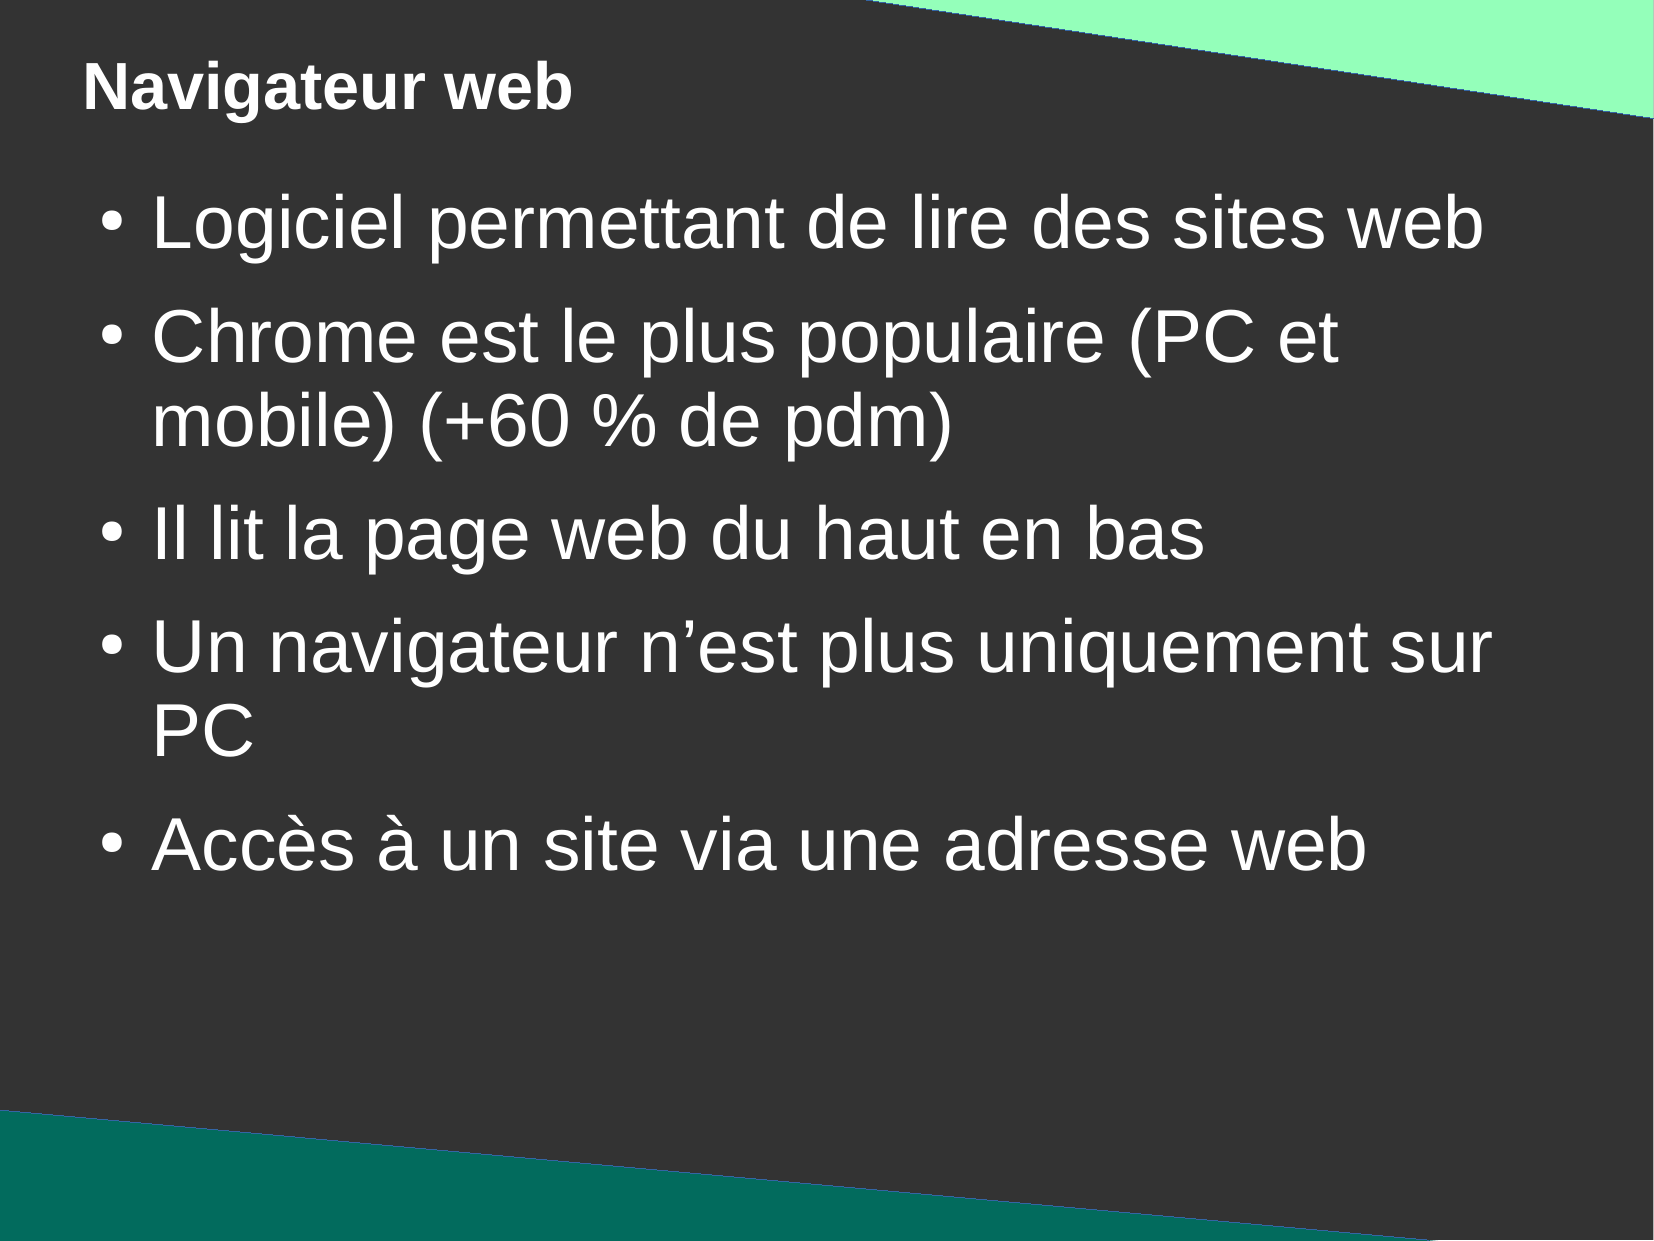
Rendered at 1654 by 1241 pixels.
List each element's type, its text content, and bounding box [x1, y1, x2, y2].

title Navigateur web [82, 49, 1571, 152]
list Logiciel permettant de lire des sites web Chrome est le plus populaire (PC et mobile) (+60 % de pdm) Il lit la page web du haut en bas Un navigateur n’est plus uniquement sur PC Accès à un site via une adresse web [80, 180, 1605, 900]
text_box [866, 0, 1654, 119]
